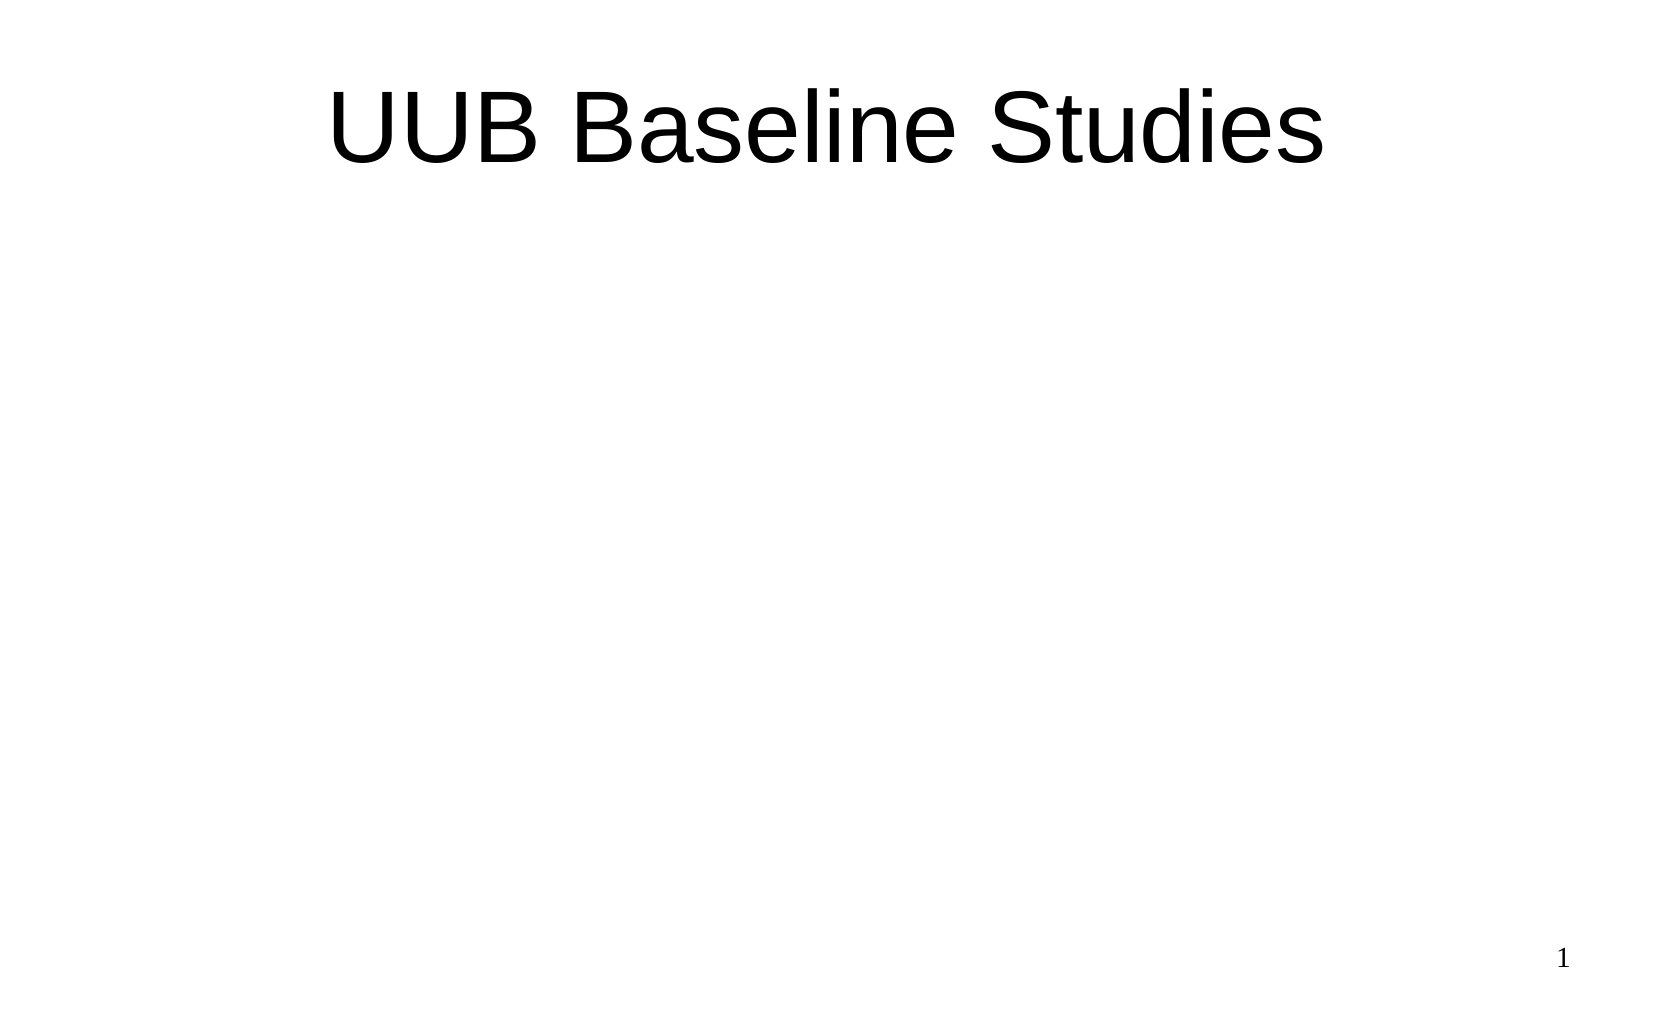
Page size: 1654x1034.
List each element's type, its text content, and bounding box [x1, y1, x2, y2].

title UUB Baseline Studies [82, 41, 1571, 214]
